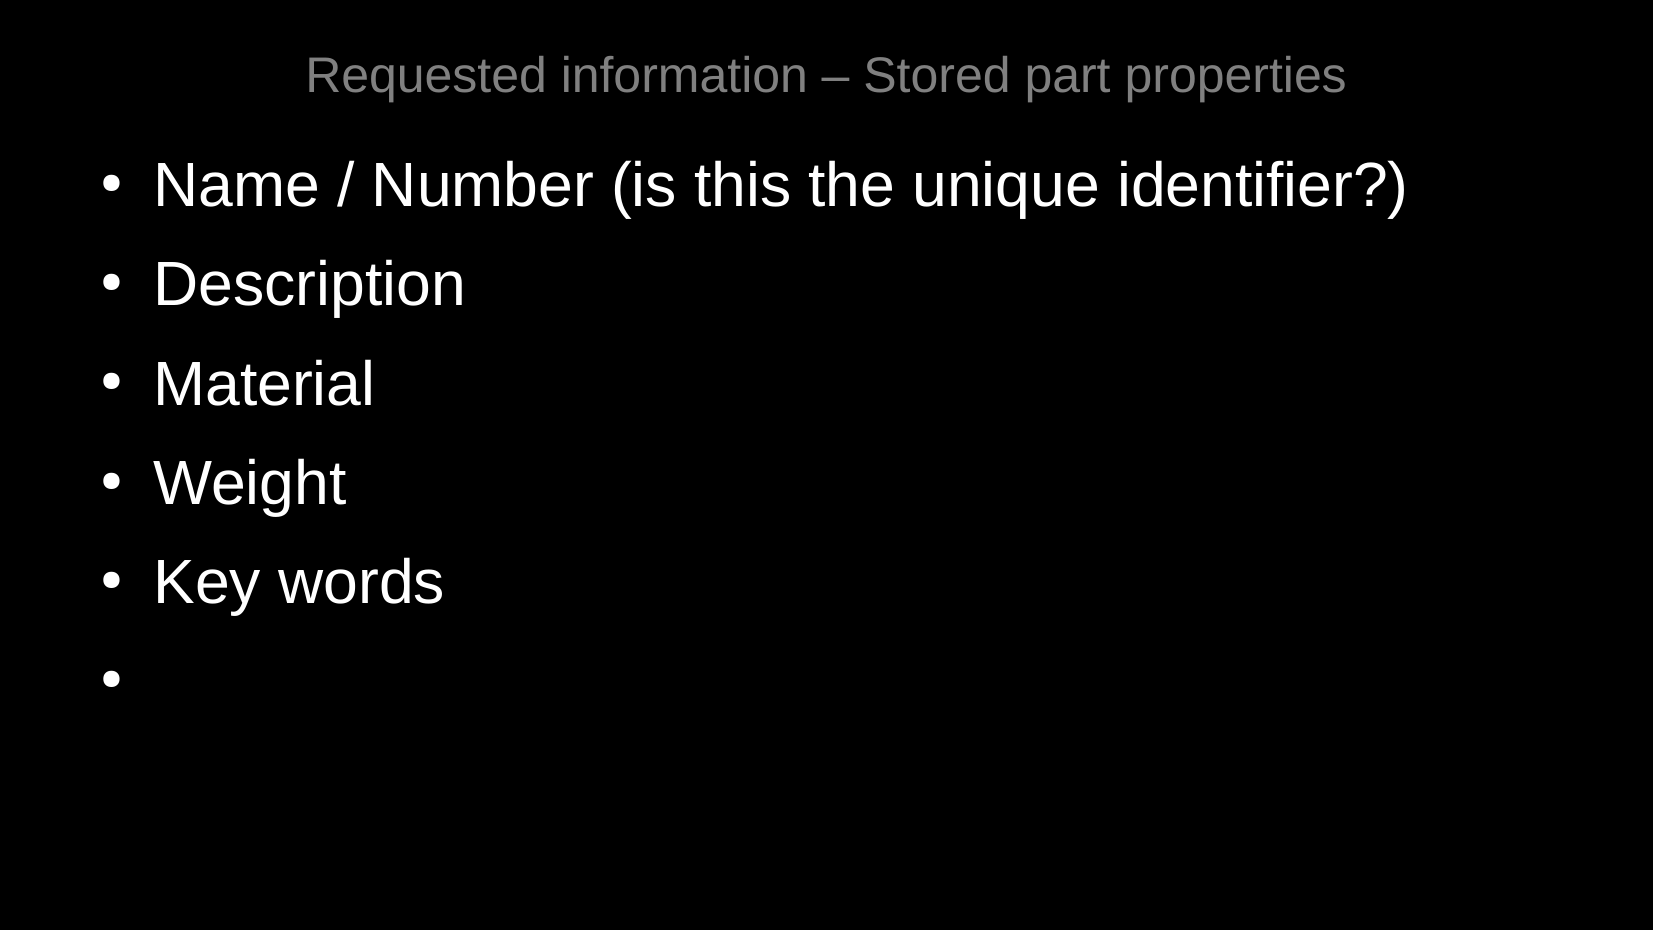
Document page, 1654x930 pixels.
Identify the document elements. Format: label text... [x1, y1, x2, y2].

list Name / Number (is this the unique identifier?) Description Material Weight Key words [82, 150, 1571, 826]
title Requested information – Stored part properties [82, 37, 1571, 113]
